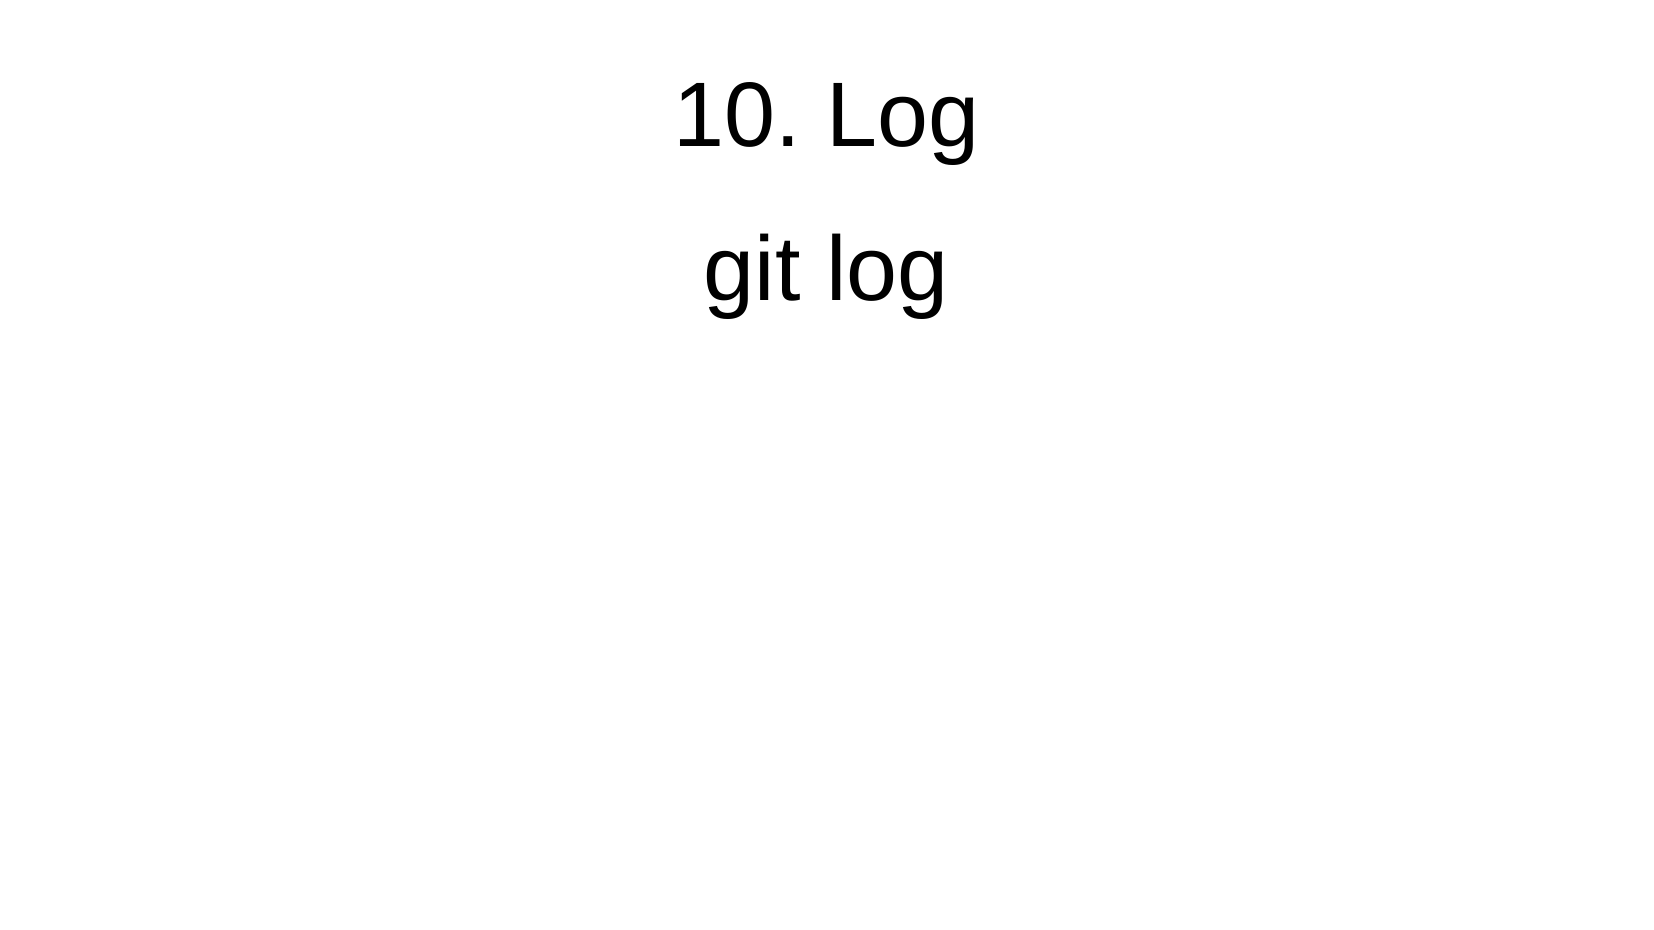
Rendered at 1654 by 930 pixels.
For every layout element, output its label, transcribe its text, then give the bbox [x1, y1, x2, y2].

title 10. Log [82, 12, 1571, 165]
title git log [82, 165, 1571, 371]
